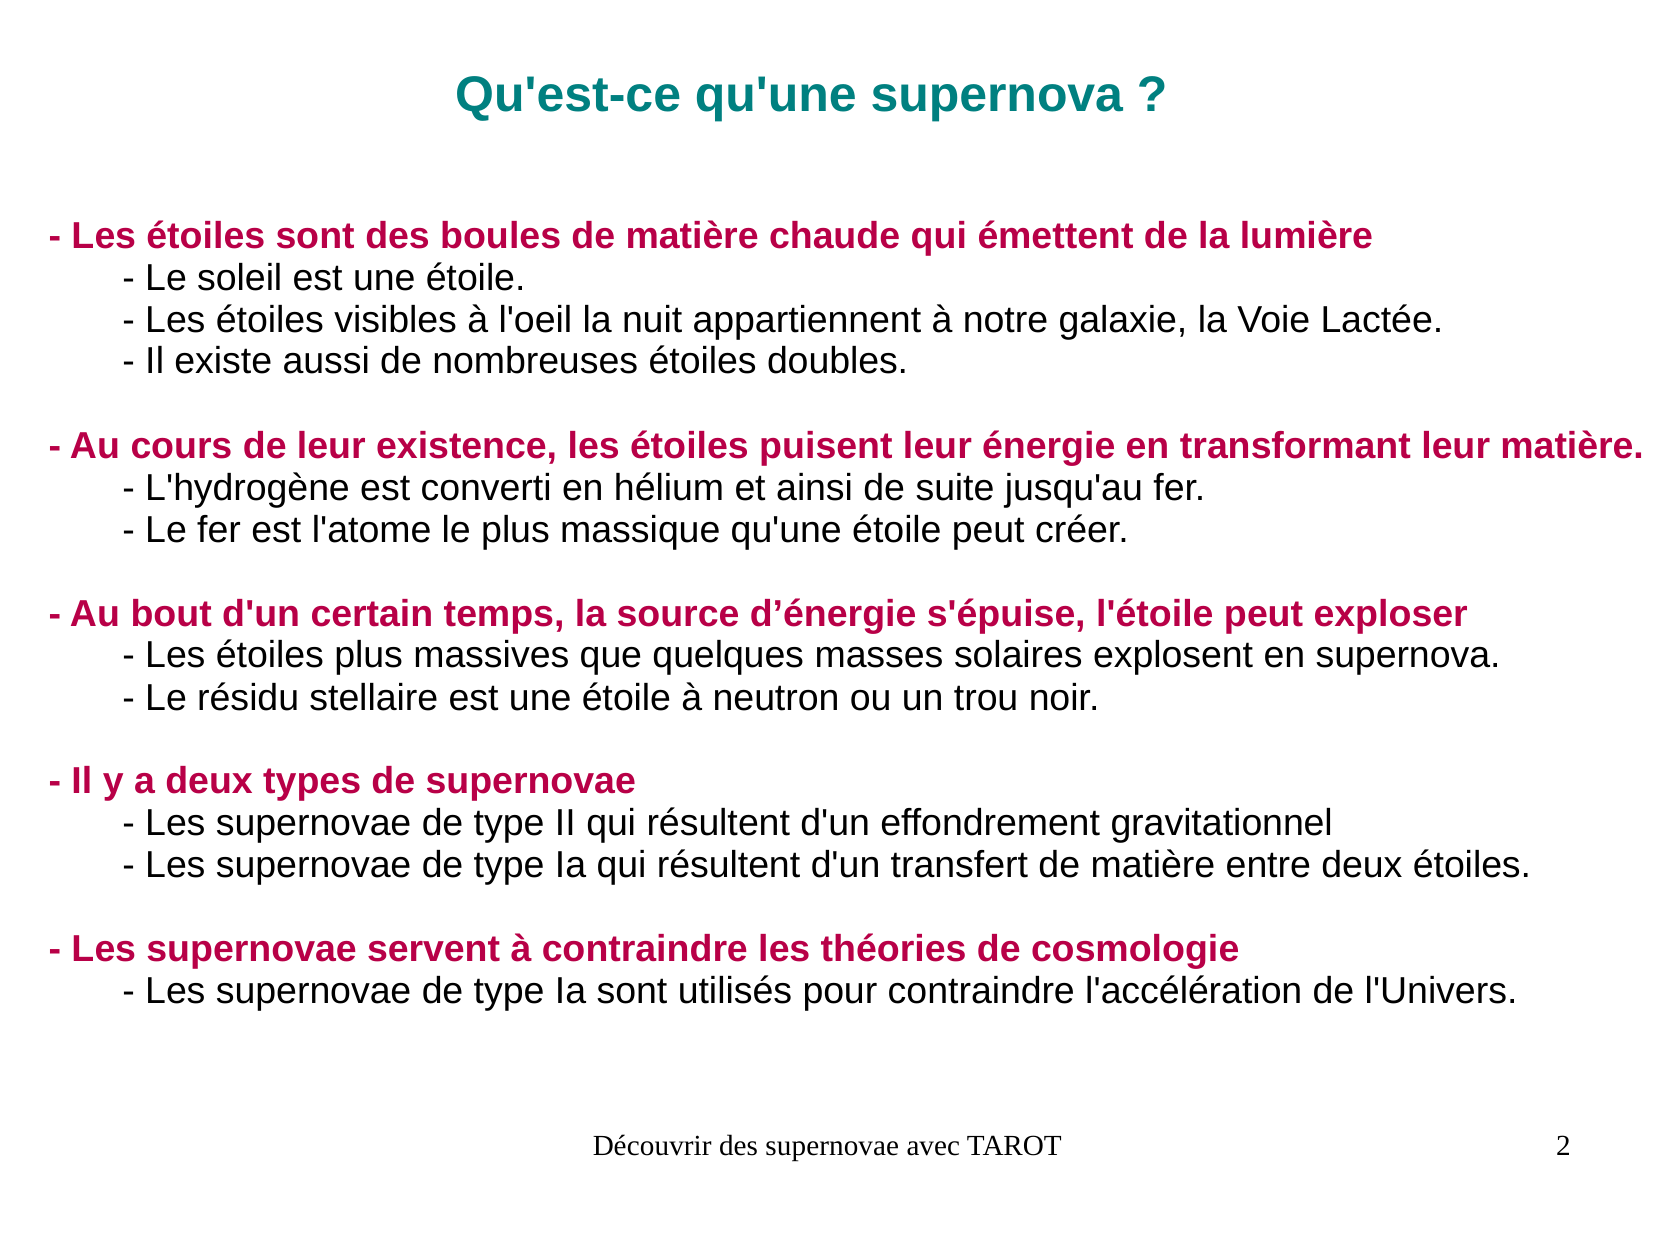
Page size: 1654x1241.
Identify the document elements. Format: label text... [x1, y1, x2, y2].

text_box - Les étoiles sont des boules de matière chaude qui émettent de la lumière - Le soleil est une étoile. - Les étoiles visibles à l'oeil la nuit appartiennent à notre galaxie, la Voie Lactée. - Il existe aussi de nombreuses étoiles doubles. - Au cours de leur existence, les étoiles puisent leur énergie en transformant leur matière. - L'hydrogène est converti en hélium et ainsi de suite jusqu'au fer. - Le fer est l'atome le plus massique qu'une étoile peut créer. - Au bout d'un certain temps, la source d’énergie s'épuise, l'étoile peut exploser - Les étoiles plus massives que quelques masses solaires explosent en supernova. - Le résidu stellaire est une étoile à neutron ou un trou noir. - Il y a deux types de supernovae - Les supernovae de type II qui résultent d'un effondrement gravitationnel - Les supernovae de type Ia qui résultent d'un transfert de matière entre deux étoiles. - Les supernovae servent à contraindre les théories de cosmologie - Les supernovae de type Ia sont utilisés pour contraindre l'accélération de l'Univers. [33, 206, 1654, 1027]
text_box Qu'est-ce qu'une supernova ? [440, 59, 1183, 131]
